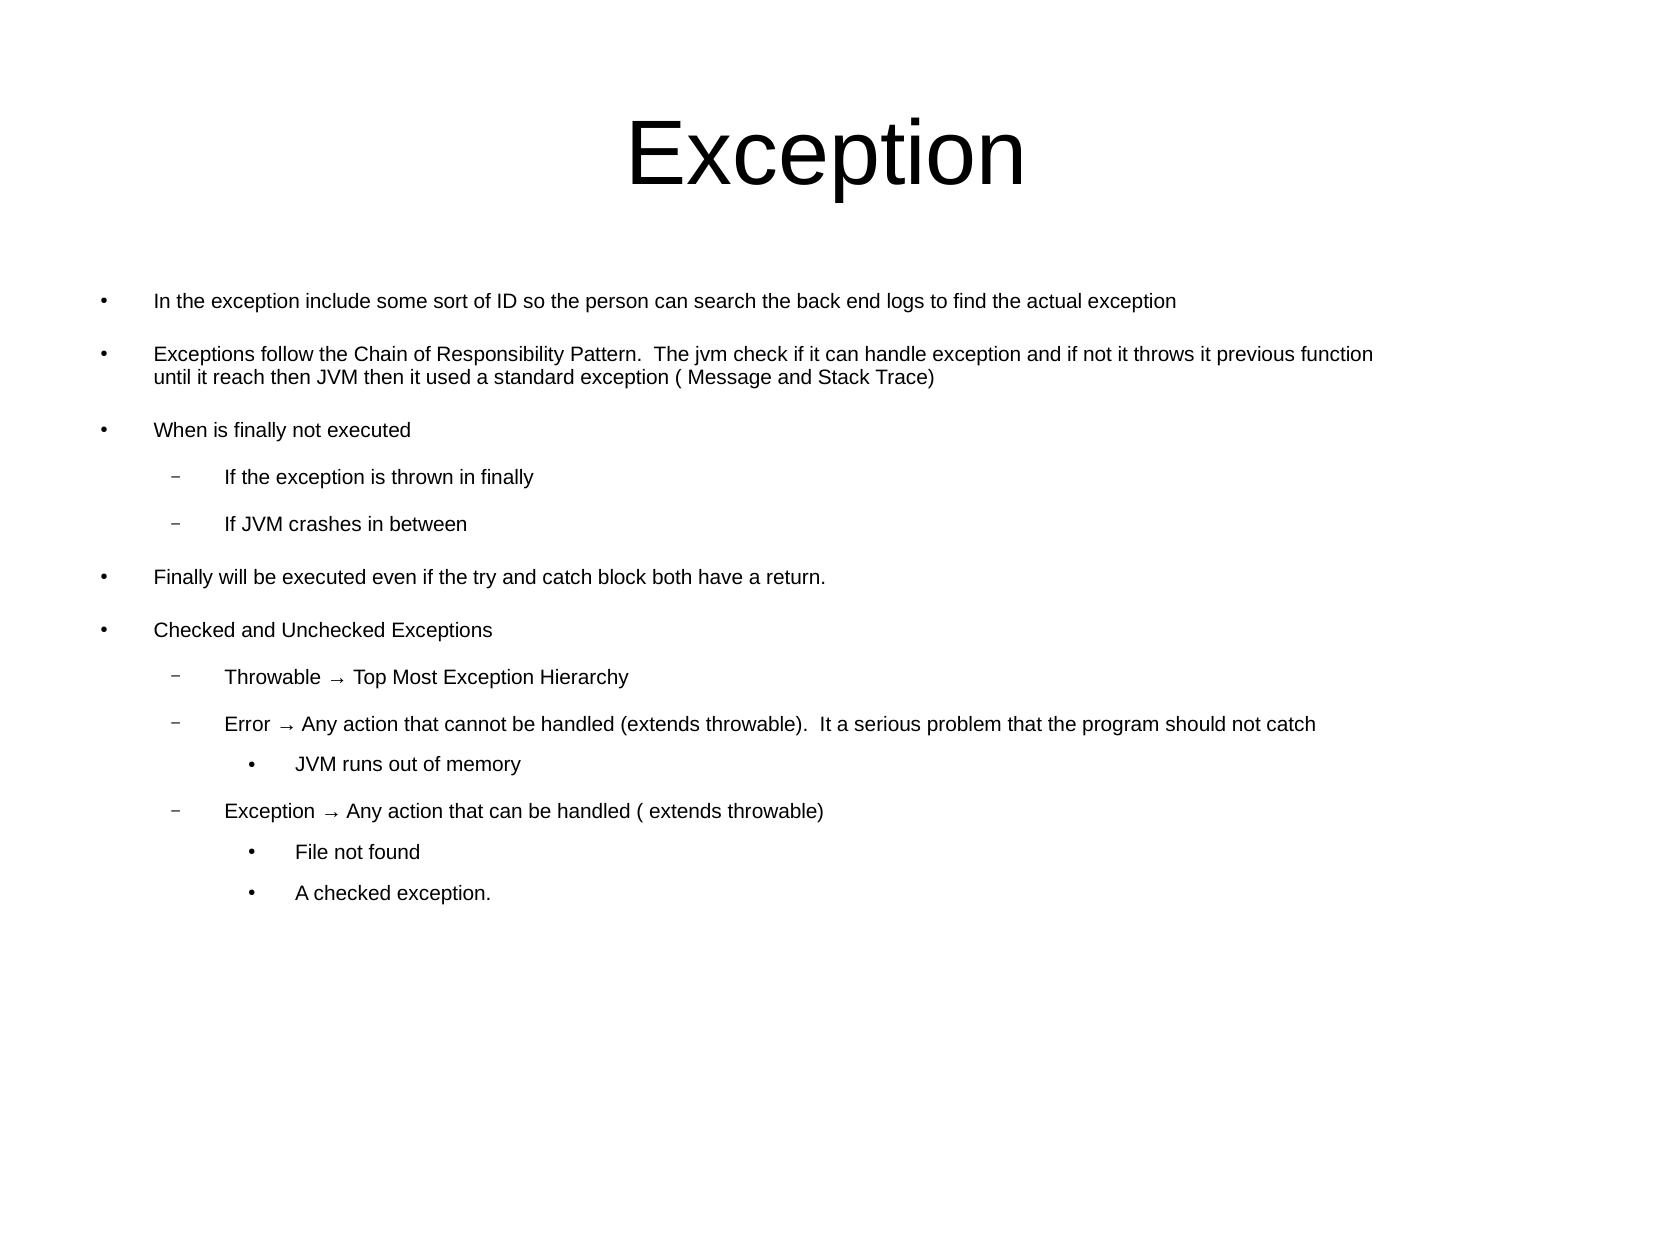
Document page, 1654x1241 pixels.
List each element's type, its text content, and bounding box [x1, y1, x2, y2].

list In the exception include some sort of ID so the person can search the back end logs to find the actual exception Exceptions follow the Chain of Responsibility Pattern. The jvm check if it can handle exception and if not it throws it previous function until it reach then JVM then it used a standard exception ( Message and Stack Trace) When is finally not executed If the exception is thrown in finally If JVM crashes in between Finally will be executed even if the try and catch block both have a return. Checked and Unchecked Exceptions Throwable → Top Most Exception Hierarchy Error → Any action that cannot be handled (extends throwable). It a serious problem that the program should not catch JVM runs out of memory Exception → Any action that can be handled ( extends throwable) File not found A checked exception. [82, 290, 1571, 1216]
title Exception [82, 49, 1571, 257]
